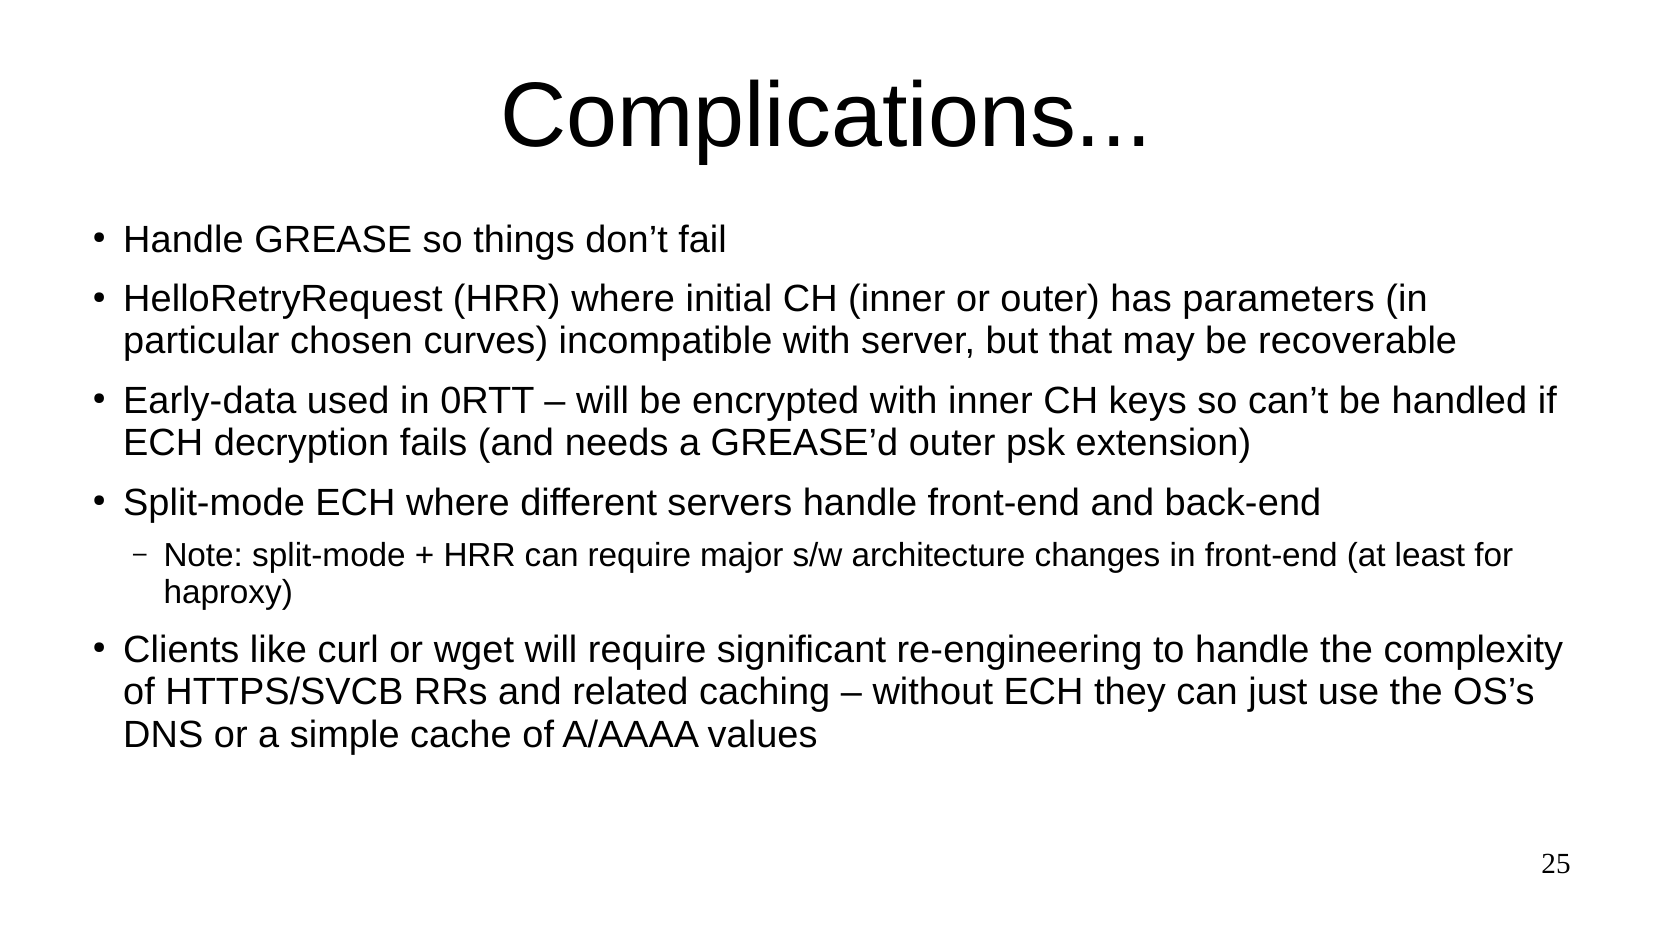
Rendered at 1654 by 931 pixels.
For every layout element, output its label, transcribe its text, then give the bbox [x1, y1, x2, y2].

title Complications... [82, 37, 1571, 193]
list Handle GREASE so things don’t fail HelloRetryRequest (HRR) where initial CH (inner or outer) has parameters (in particular chosen curves) incompatible with server, but that may be recoverable Early-data used in 0RTT – will be encrypted with inner CH keys so can’t be handled if ECH decryption fails (and needs a GREASE’d outer psk extension) Split-mode ECH where different servers handle front-end and back-end Note: split-mode + HRR can require major s/w architecture changes in front-end (at least for haproxy) Clients like curl or wget will require significant re-engineering to handle the complexity of HTTPS/SVCB RRs and related caching – without ECH they can just use the OS’s DNS or a simple cache of A/AAAA values [82, 217, 1571, 758]
